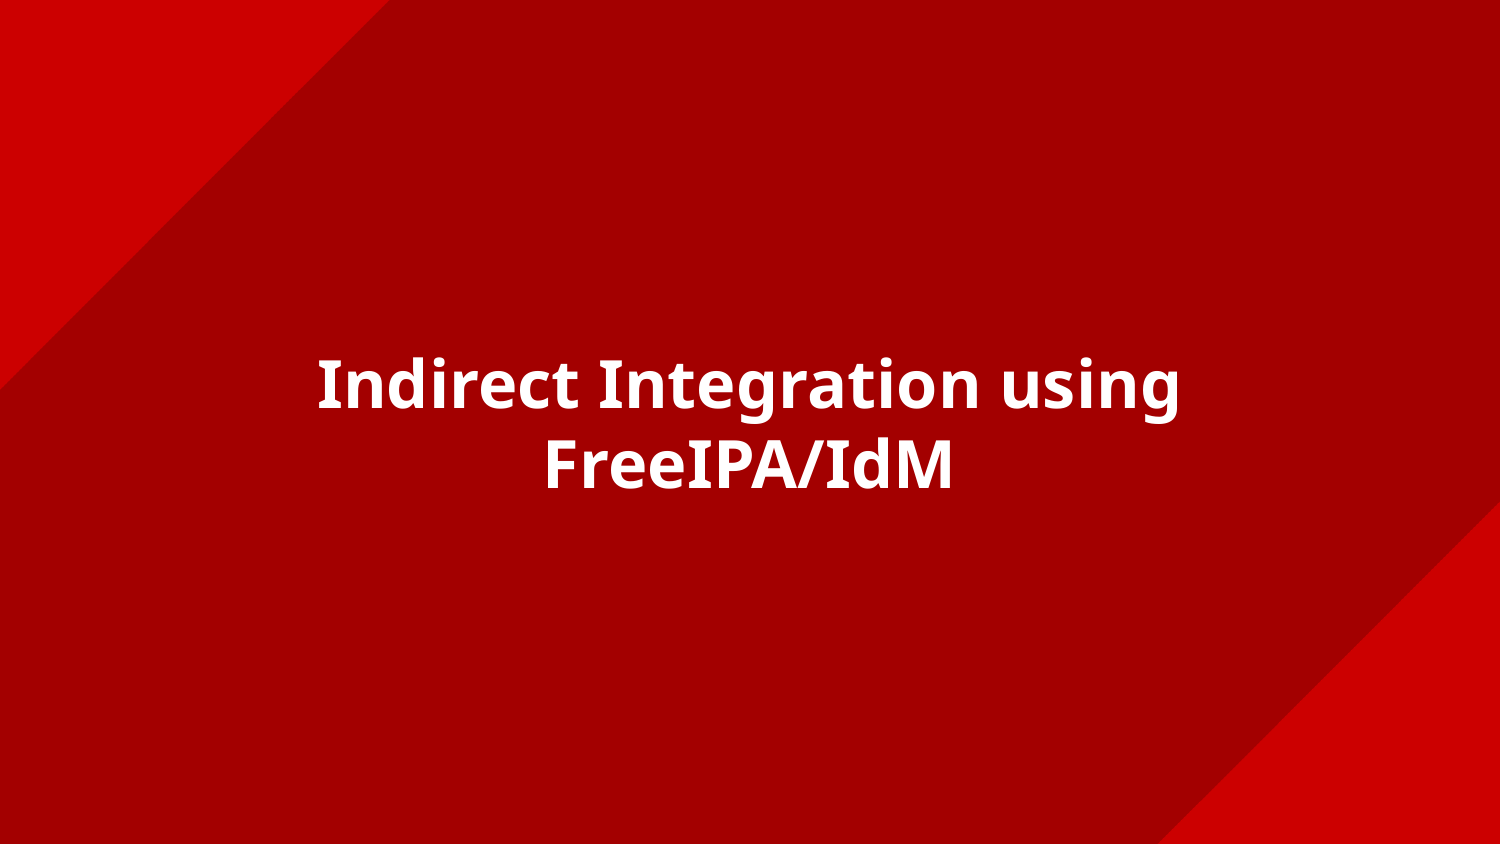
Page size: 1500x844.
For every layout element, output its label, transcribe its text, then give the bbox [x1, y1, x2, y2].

picture [0, 0, 1500, 844]
title Indirect Integration using FreeIPA/IdM [135, 272, 1365, 572]
